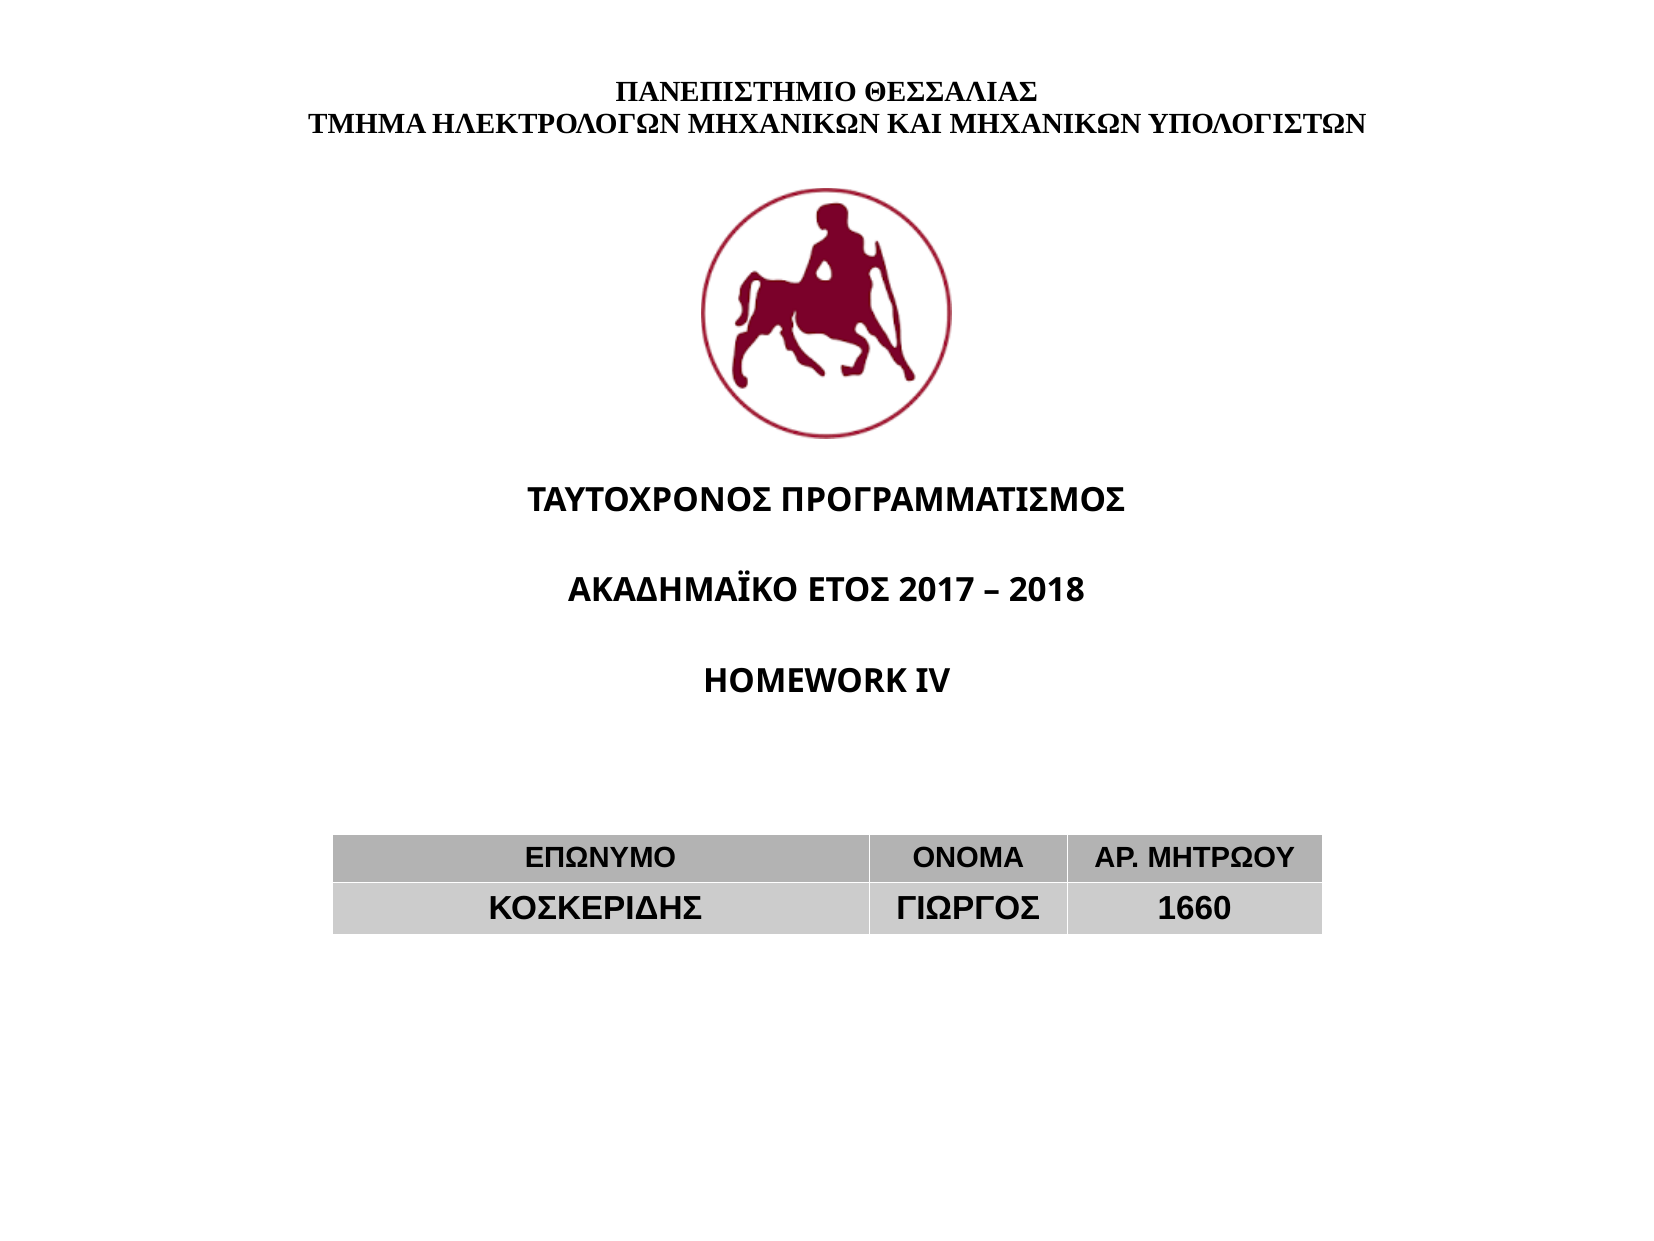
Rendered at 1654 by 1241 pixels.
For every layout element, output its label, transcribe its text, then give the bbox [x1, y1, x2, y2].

table_header ΕΠΩΝΥΜΟ [333, 835, 869, 882]
table_header ΟΝΟΜΑ [870, 835, 1067, 882]
title ΠΑΝΕΠΙΣΤΗΜΙΟ ΘΕΣΣΑΛΙΑΣ ΤΜΗΜΑ ΗΛΕΚΤΡΟΛΟΓΩΝ ΜΗΧΑΝΙΚΩΝ ΚΑΙ ΜΗΧΑΝΙΚΩΝ ΥΠΟΛΟΓΙΣΤΩΝ [82, 49, 1571, 166]
table_header ΑΡ. ΜΗΤΡΩΟΥ [1068, 835, 1322, 882]
table_cell 1660 [1068, 883, 1322, 934]
table_cell ΚΟΣΚΕΡΙΔΗΣ [333, 883, 869, 934]
picture [701, 188, 952, 439]
title ΤΑΥΤΟΧΡΟΝΟΣ ΠΡΟΓΡΑΜΜΑΤΙΣΜΟΣ ΑΚΑΔΗΜΑΪΚΟ ΕΤΟΣ 2017 – 2018 HOMEWORK IV [82, 492, 1571, 686]
table_cell ΓΙΩΡΓΟΣ [870, 883, 1067, 934]
